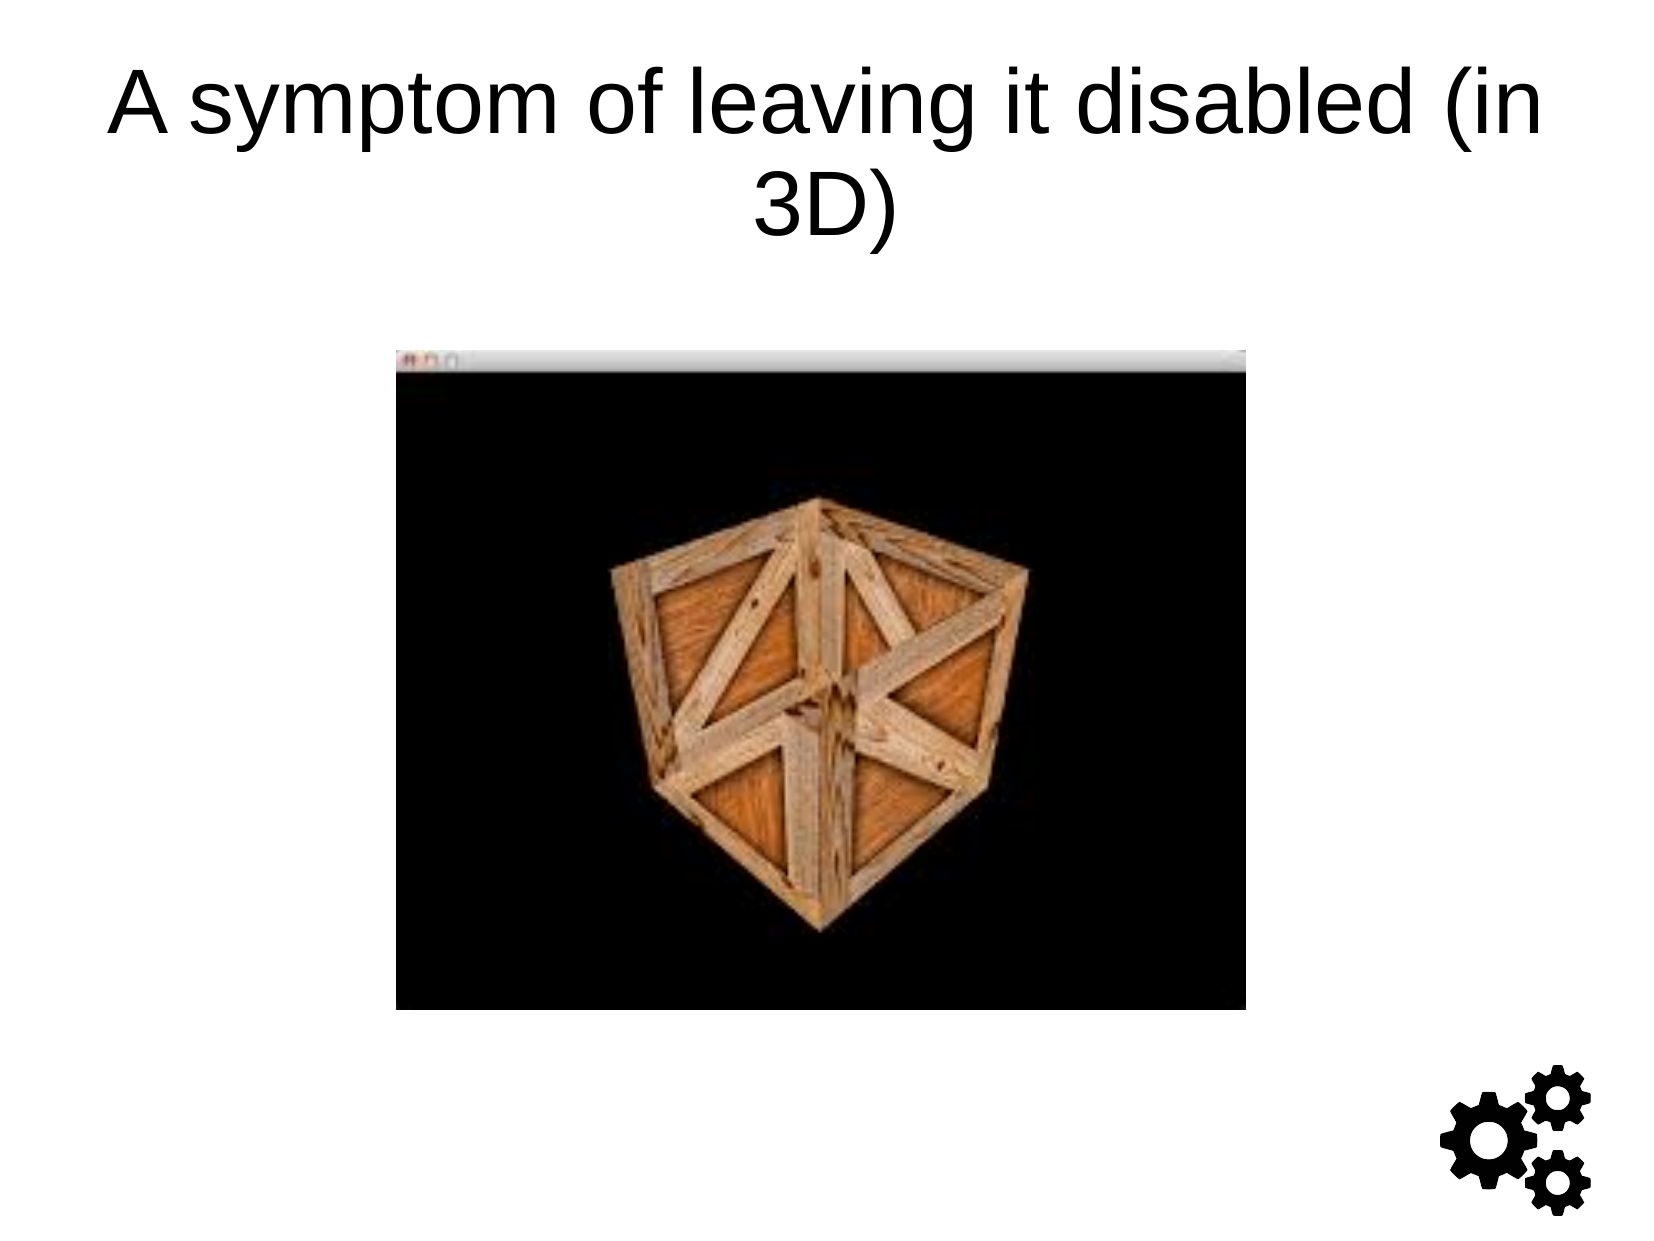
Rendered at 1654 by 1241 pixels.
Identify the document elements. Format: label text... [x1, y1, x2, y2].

picture [1440, 1065, 1591, 1216]
title A symptom of leaving it disabled (in 3D) [82, 49, 1571, 257]
picture [396, 350, 1246, 1010]
